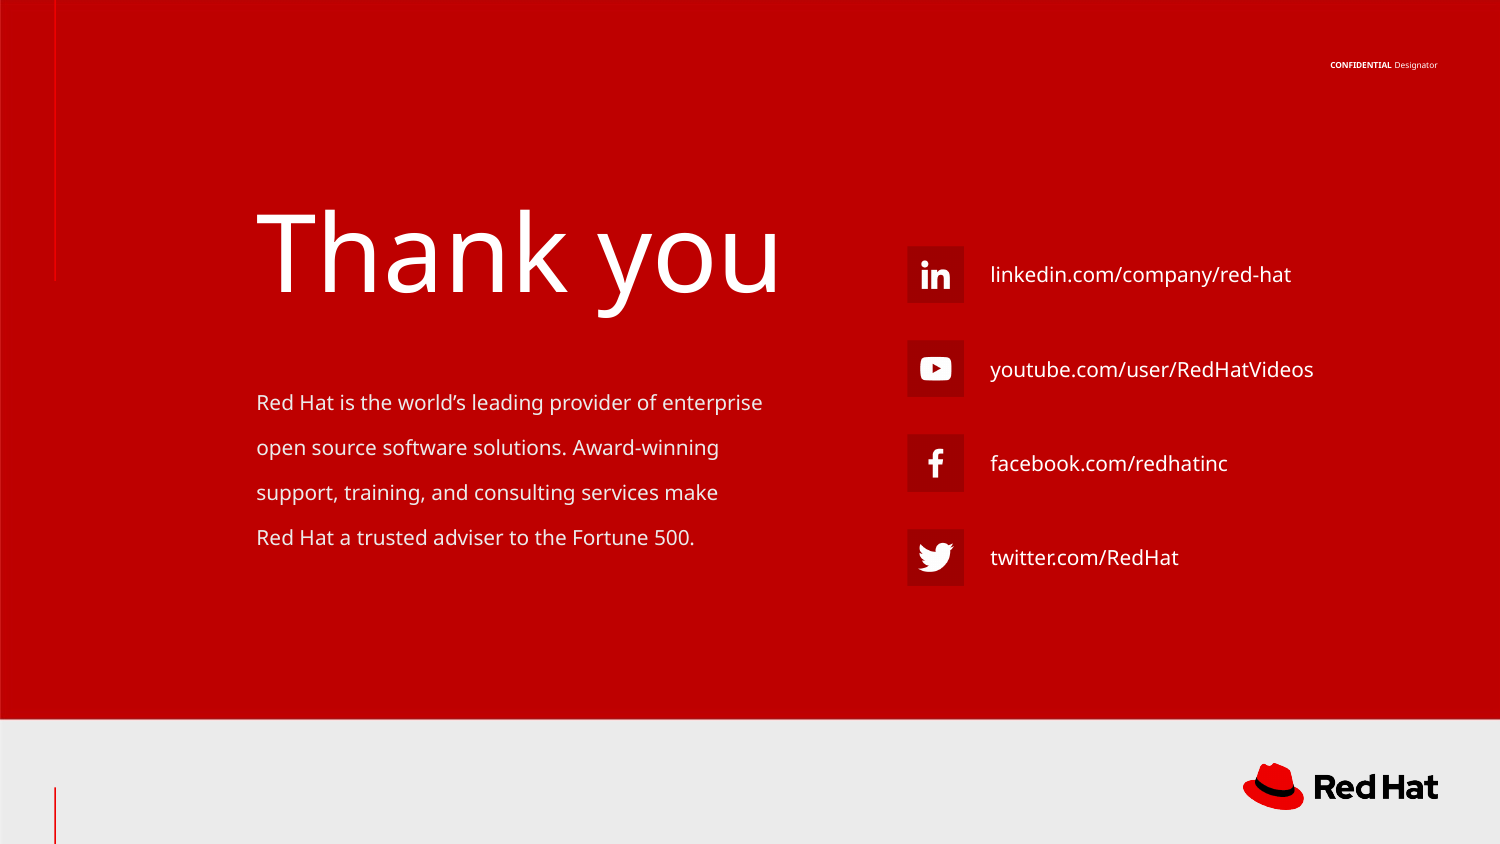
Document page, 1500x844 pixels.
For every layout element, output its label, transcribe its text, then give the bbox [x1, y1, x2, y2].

text_box Red Hat is the world’s leading provider of enterprise open source software solutions. Award-winning support, training, and consulting services make Red Hat a trusted adviser to the Fortune 500. [256, 370, 767, 558]
picture [0, 0, 1500, 844]
text_box Thank you [256, 69, 860, 315]
